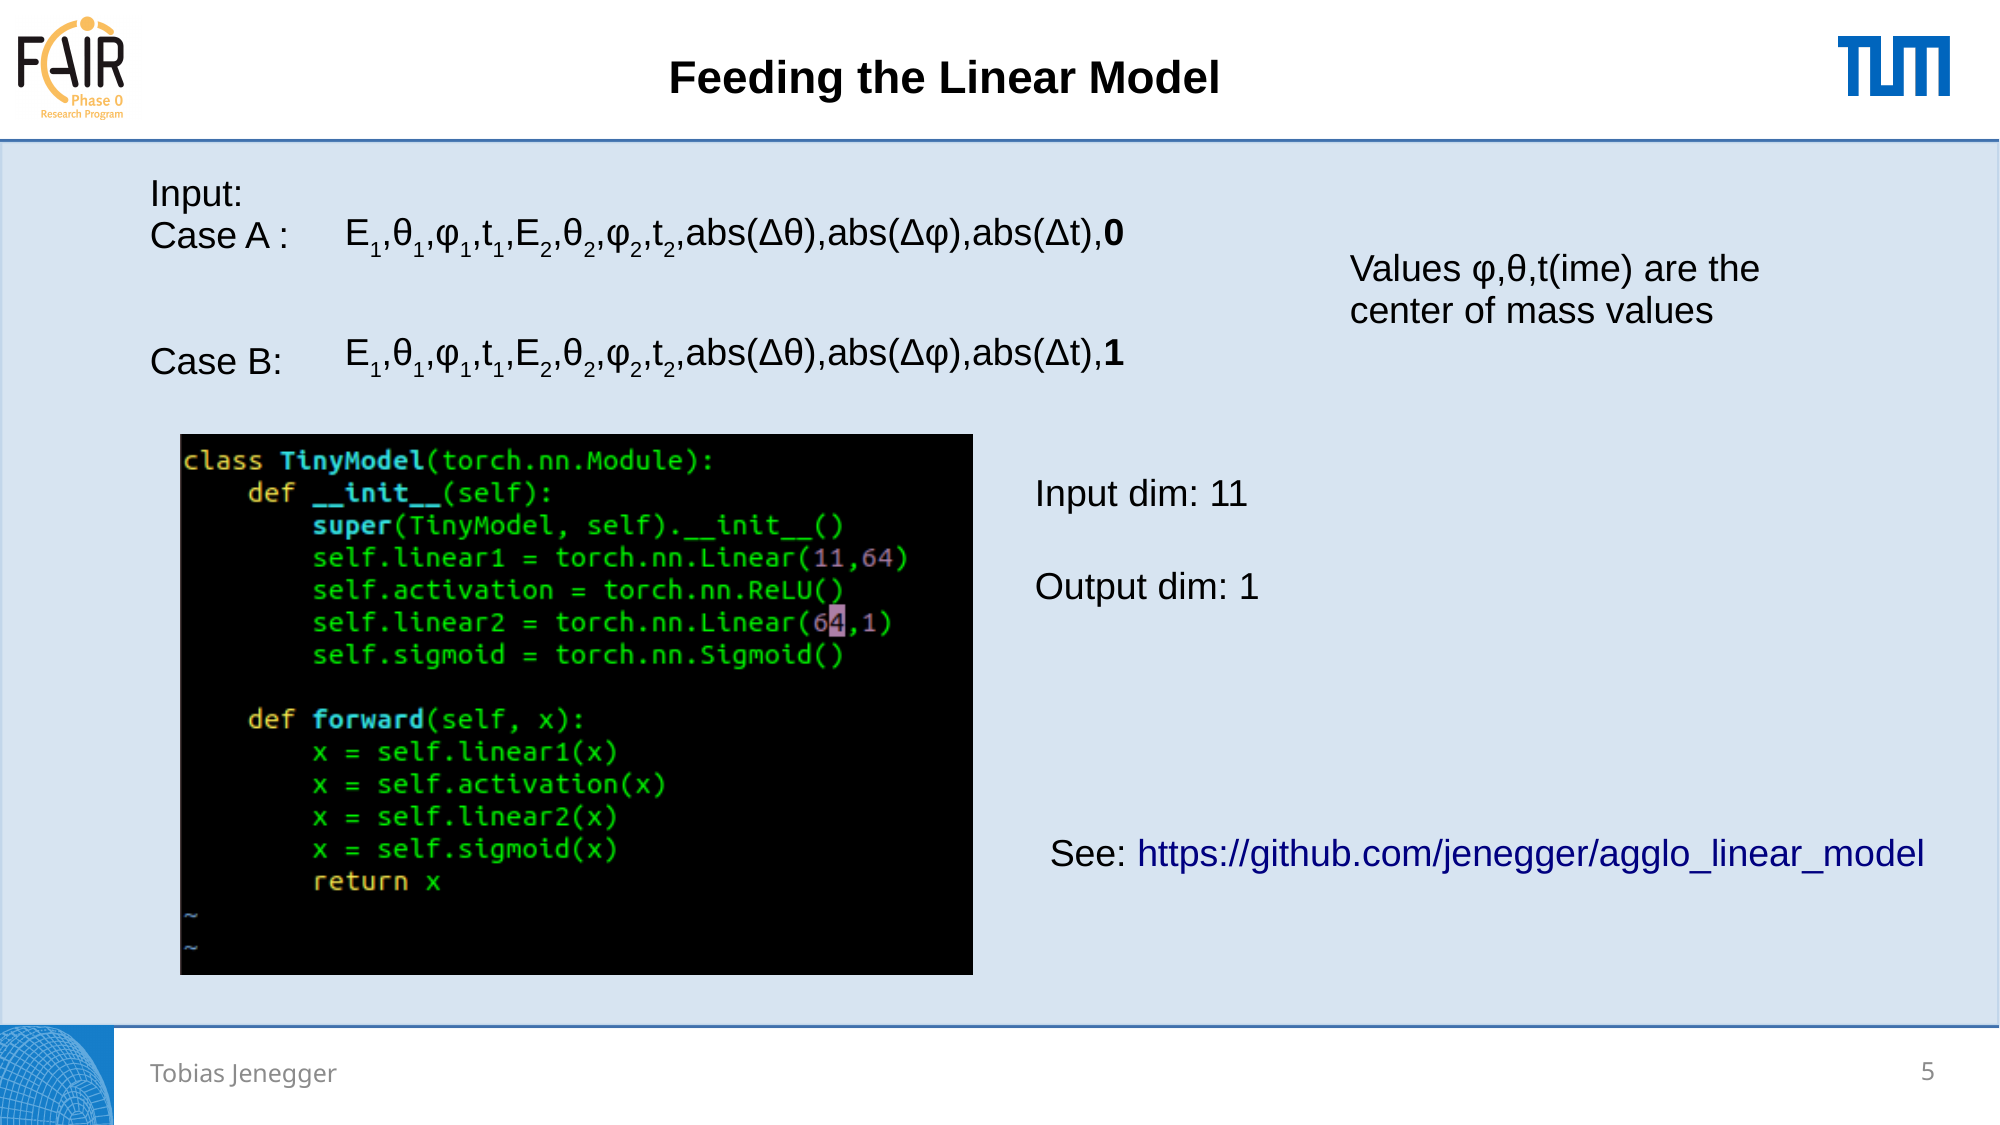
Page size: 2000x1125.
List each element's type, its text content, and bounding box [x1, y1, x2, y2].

picture [180, 434, 973, 976]
text_box Input dim: 11 [1020, 464, 1486, 522]
text_box Values φ,θ,t(ime) are the center of mass values [1335, 239, 1861, 339]
text_box Input: Case A : Case B: [135, 164, 826, 390]
text_box Feeding the Linear Model [345, 45, 1546, 112]
picture [15, 15, 142, 120]
text_box E1,θ1,φ1,t1,E2,θ2,φ2,t2,abs(Δθ),abs(Δφ),abs(Δt),0 [330, 204, 1636, 271]
picture [1838, 36, 1950, 96]
text_box E1,θ1,φ1,t1,E2,θ2,φ2,t2,abs(Δθ),abs(Δφ),abs(Δt),1 [330, 323, 1636, 390]
picture [0, 1025, 114, 1125]
text_box Output dim: 1 [1020, 558, 1276, 616]
text_box See: https://github.com/jenegger/agglo_linear_model [1035, 825, 1951, 886]
